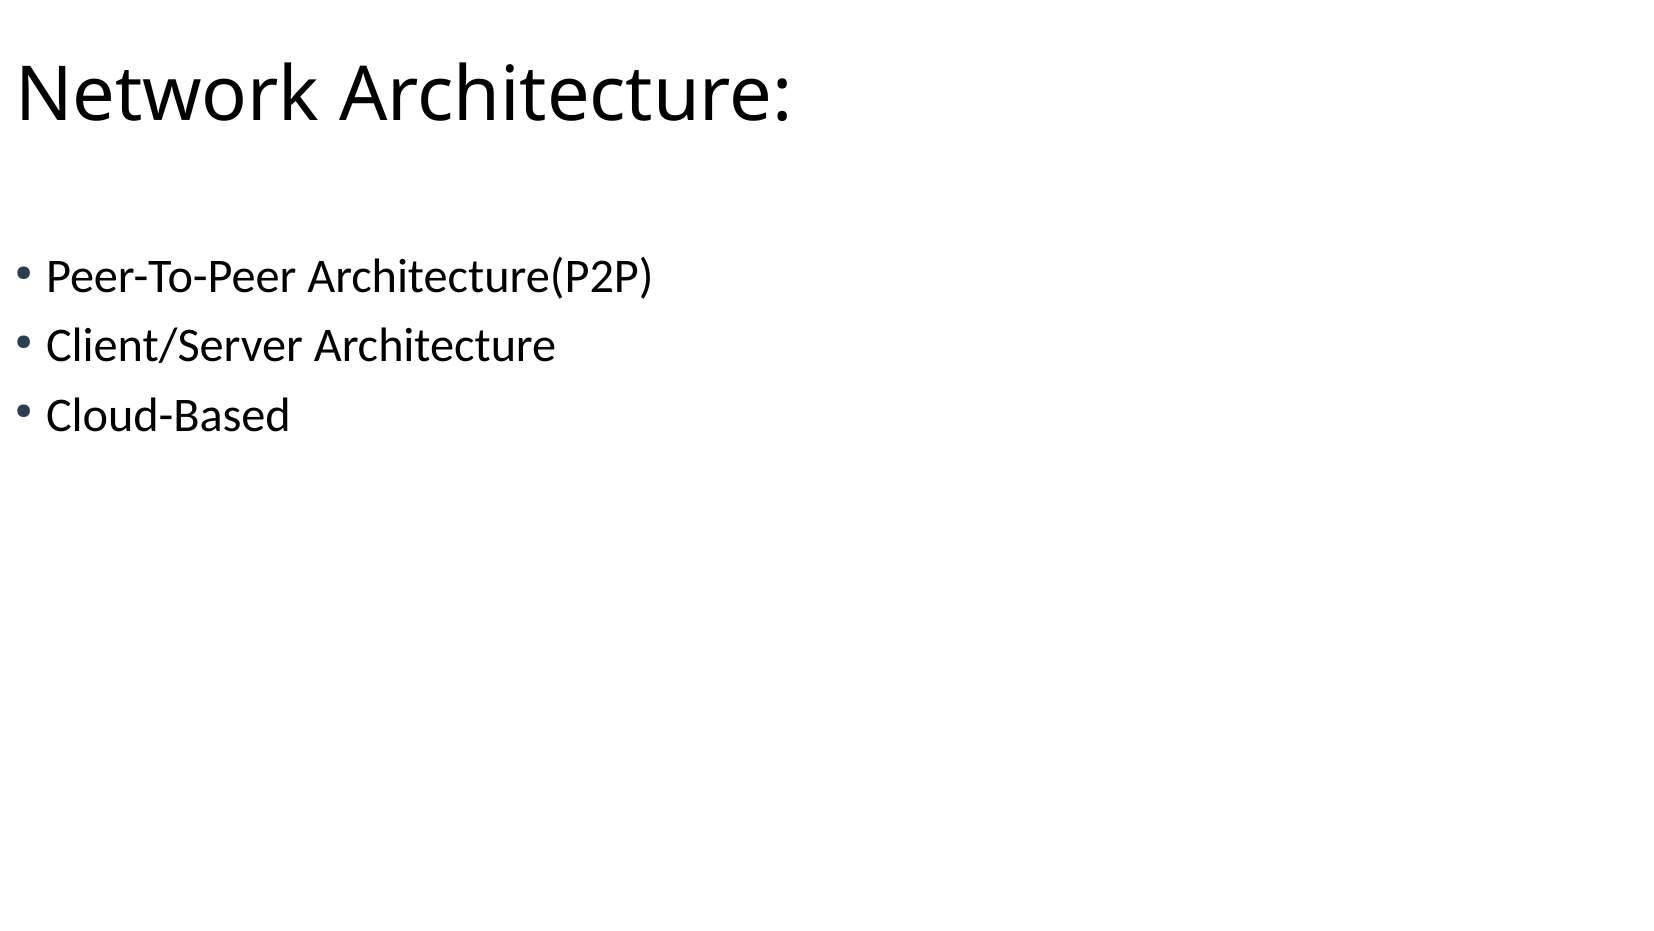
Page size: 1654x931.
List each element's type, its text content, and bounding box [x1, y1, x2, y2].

title Network Architecture: [0, 36, 1536, 155]
list Peer-To-Peer Architecture(P2P) Client/Server Architecture Cloud-Based [0, 243, 1536, 864]
